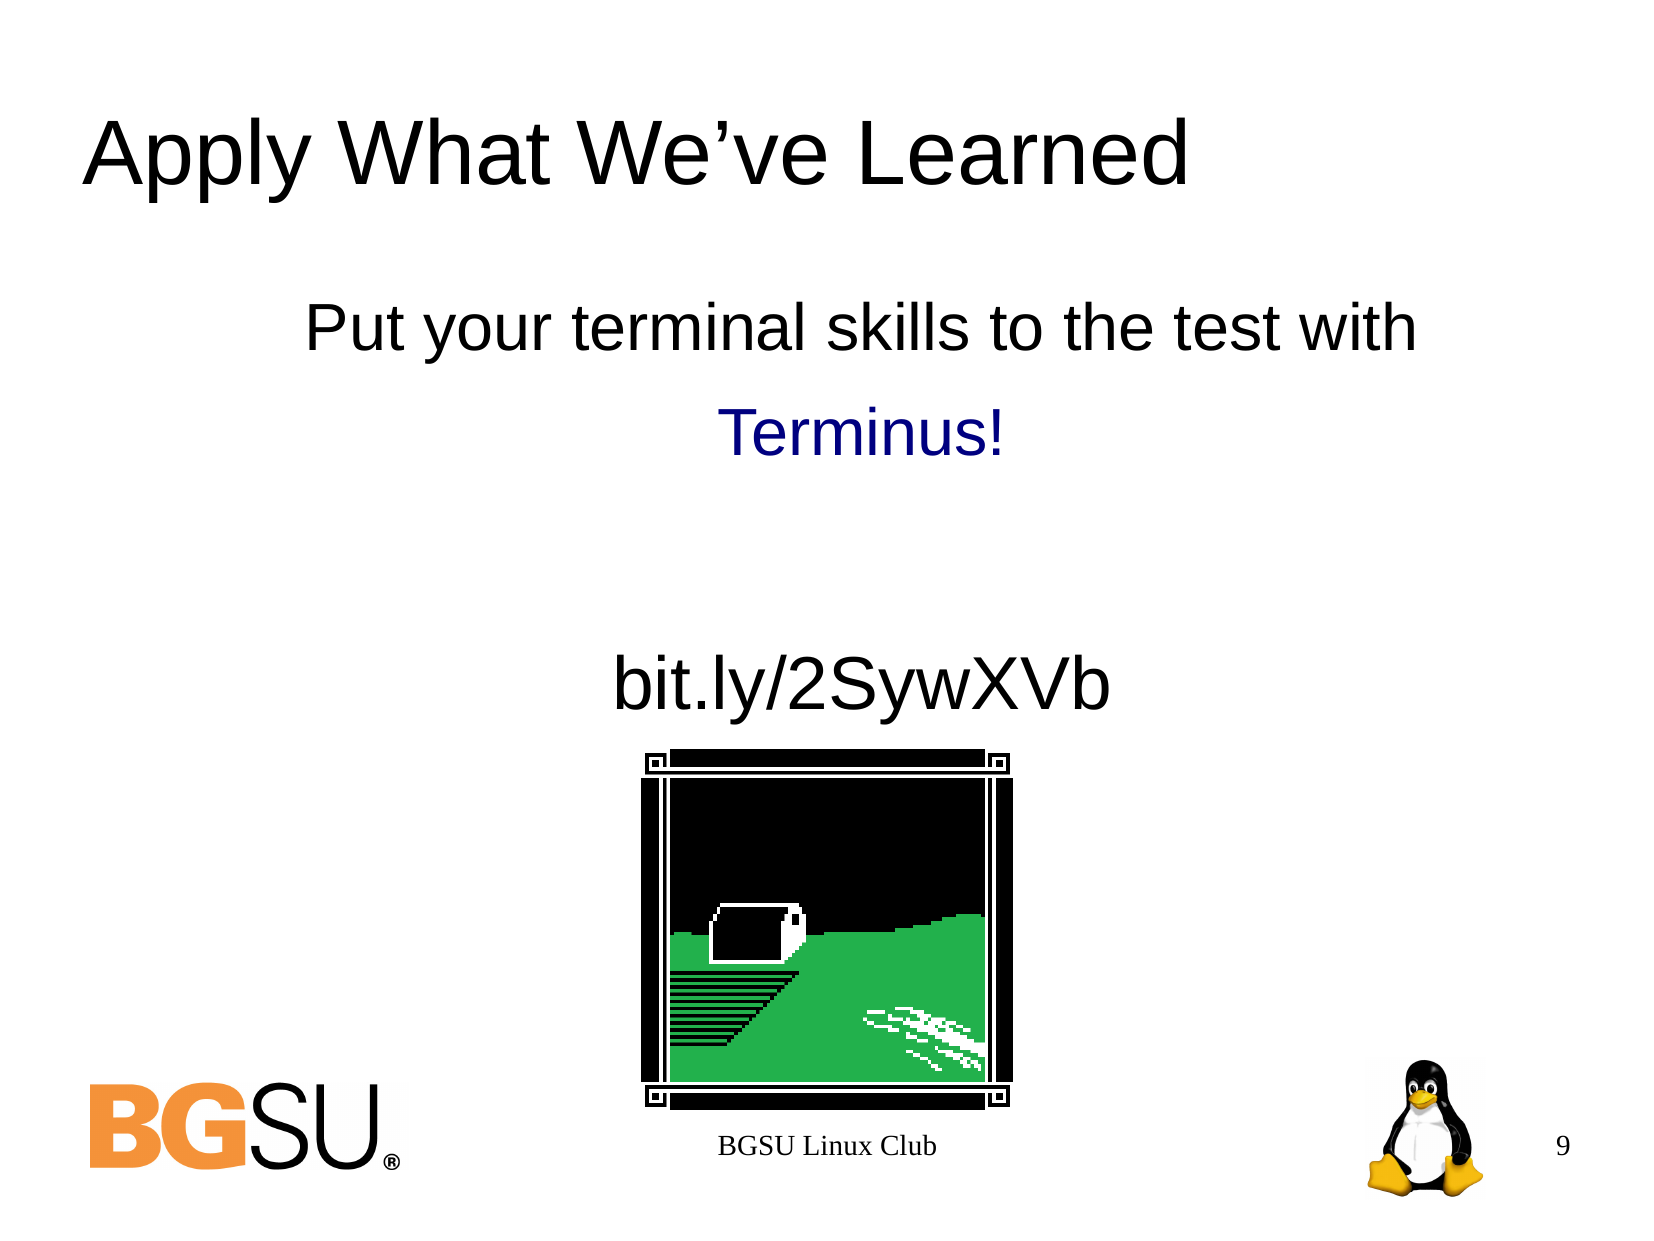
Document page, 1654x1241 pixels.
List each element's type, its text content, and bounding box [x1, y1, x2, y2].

list Put your terminal skills to the test with Terminus! bit.ly/2SywXVb [82, 290, 1571, 1010]
picture [1365, 1057, 1486, 1201]
picture [641, 749, 1013, 1111]
picture [90, 1082, 409, 1171]
title Apply What We’ve Learned [82, 49, 1571, 257]
